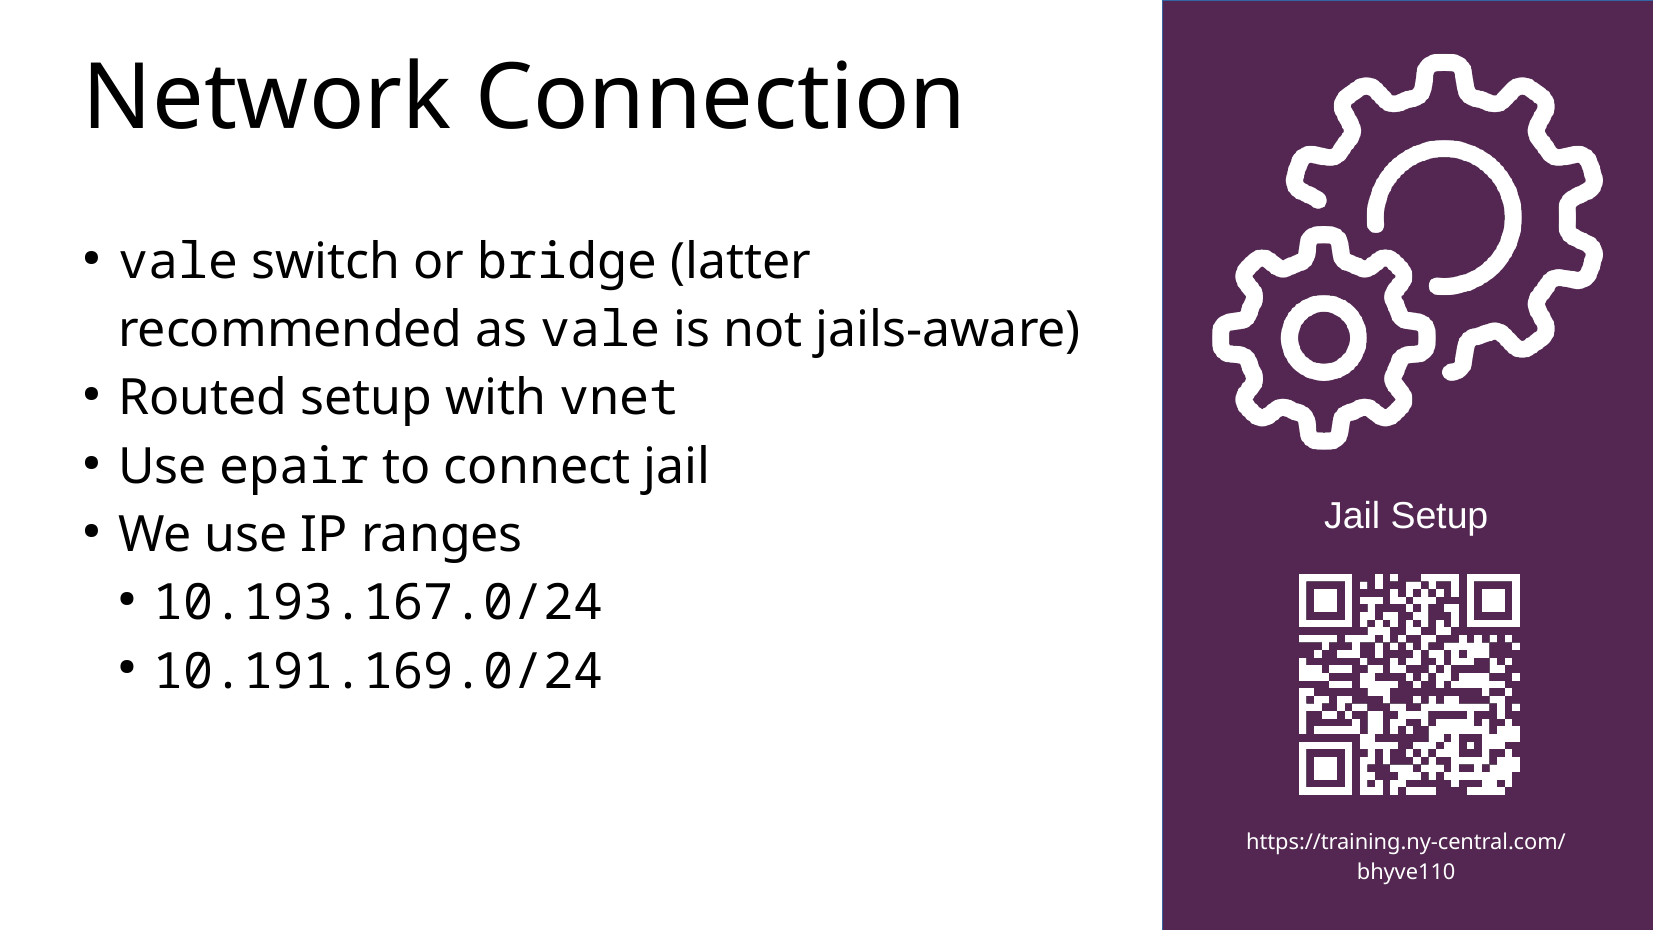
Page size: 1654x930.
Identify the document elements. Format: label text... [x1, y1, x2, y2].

text_box Jail Setup [1200, 487, 1613, 638]
text_box [1162, 0, 1653, 930]
title Network Connection [82, 37, 1571, 150]
text_box https://training.ny-central.com/bhyve110 [1200, 819, 1613, 930]
subtitle vale switch or bridge (latter recommended as vale is not jails-aware) Routed setup with vnet Use epair to connect jail We use IP ranges 10.193.167.0/24 10.191.169.0/24 [82, 224, 1126, 862]
picture [1268, 543, 1550, 826]
picture [1200, 45, 1613, 458]
